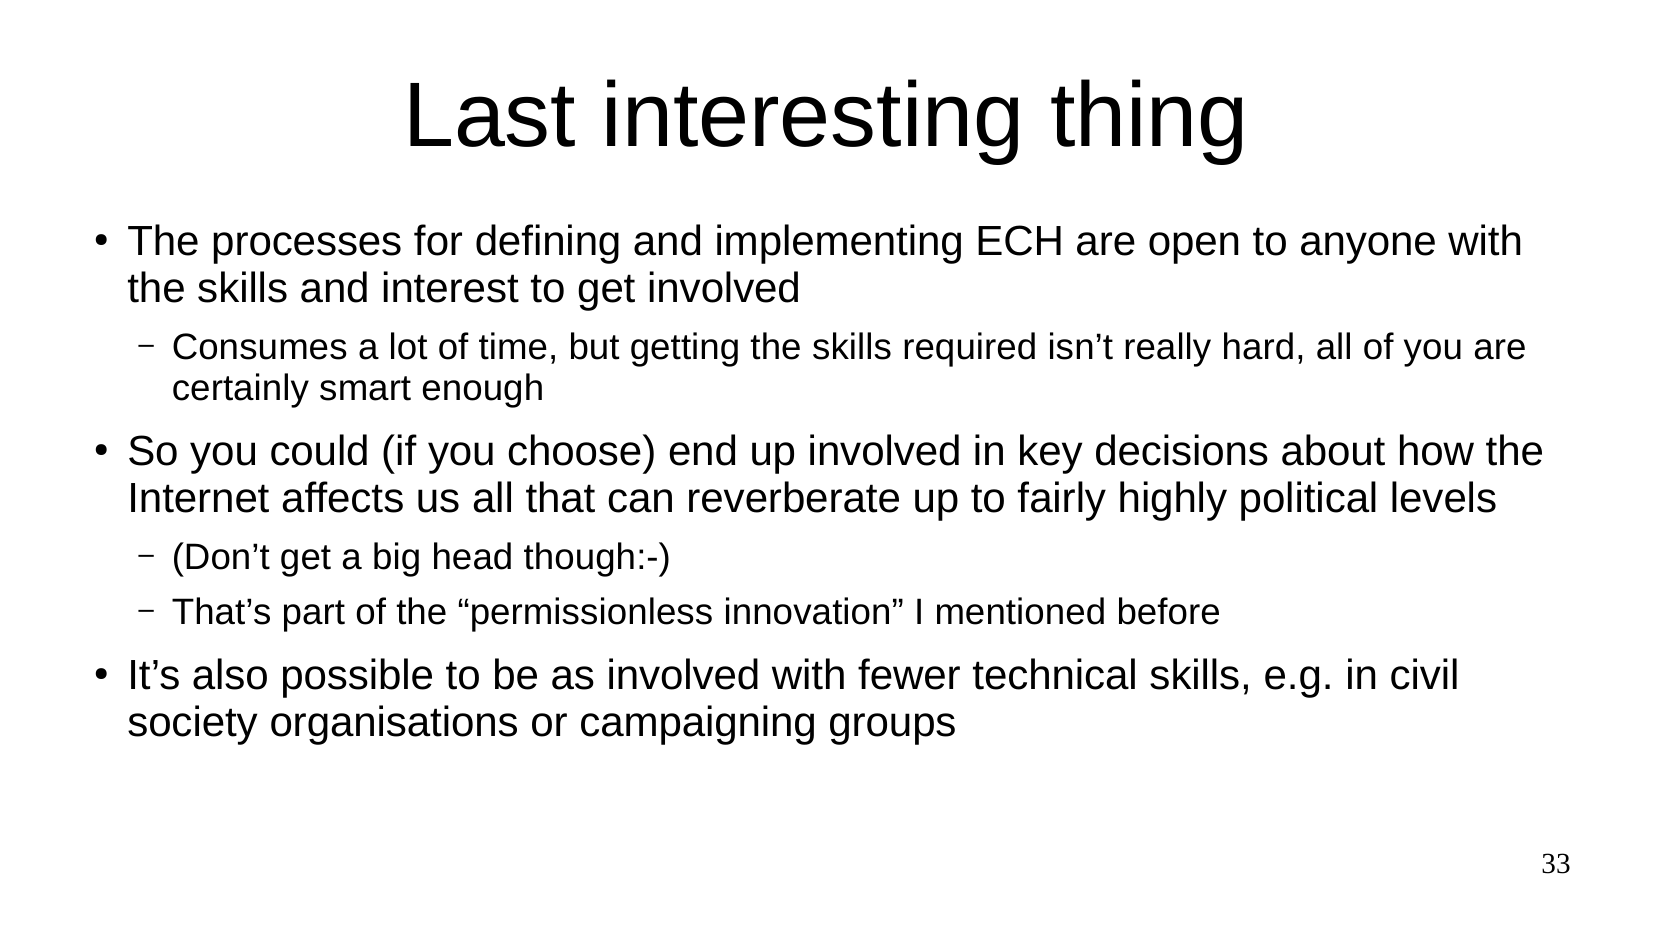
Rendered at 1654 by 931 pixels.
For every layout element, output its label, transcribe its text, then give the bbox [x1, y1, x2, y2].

list The processes for defining and implementing ECH are open to anyone with the skills and interest to get involved Consumes a lot of time, but getting the skills required isn’t really hard, all of you are certainly smart enough So you could (if you choose) end up involved in key decisions about how the Internet affects us all that can reverberate up to fairly highly political levels (Don’t get a big head though:-) That’s part of the “permissionless innovation” I mentioned before It’s also possible to be as involved with fewer technical skills, e.g. in civil society organisations or campaigning groups [82, 217, 1571, 758]
title Last interesting thing [82, 37, 1571, 193]
